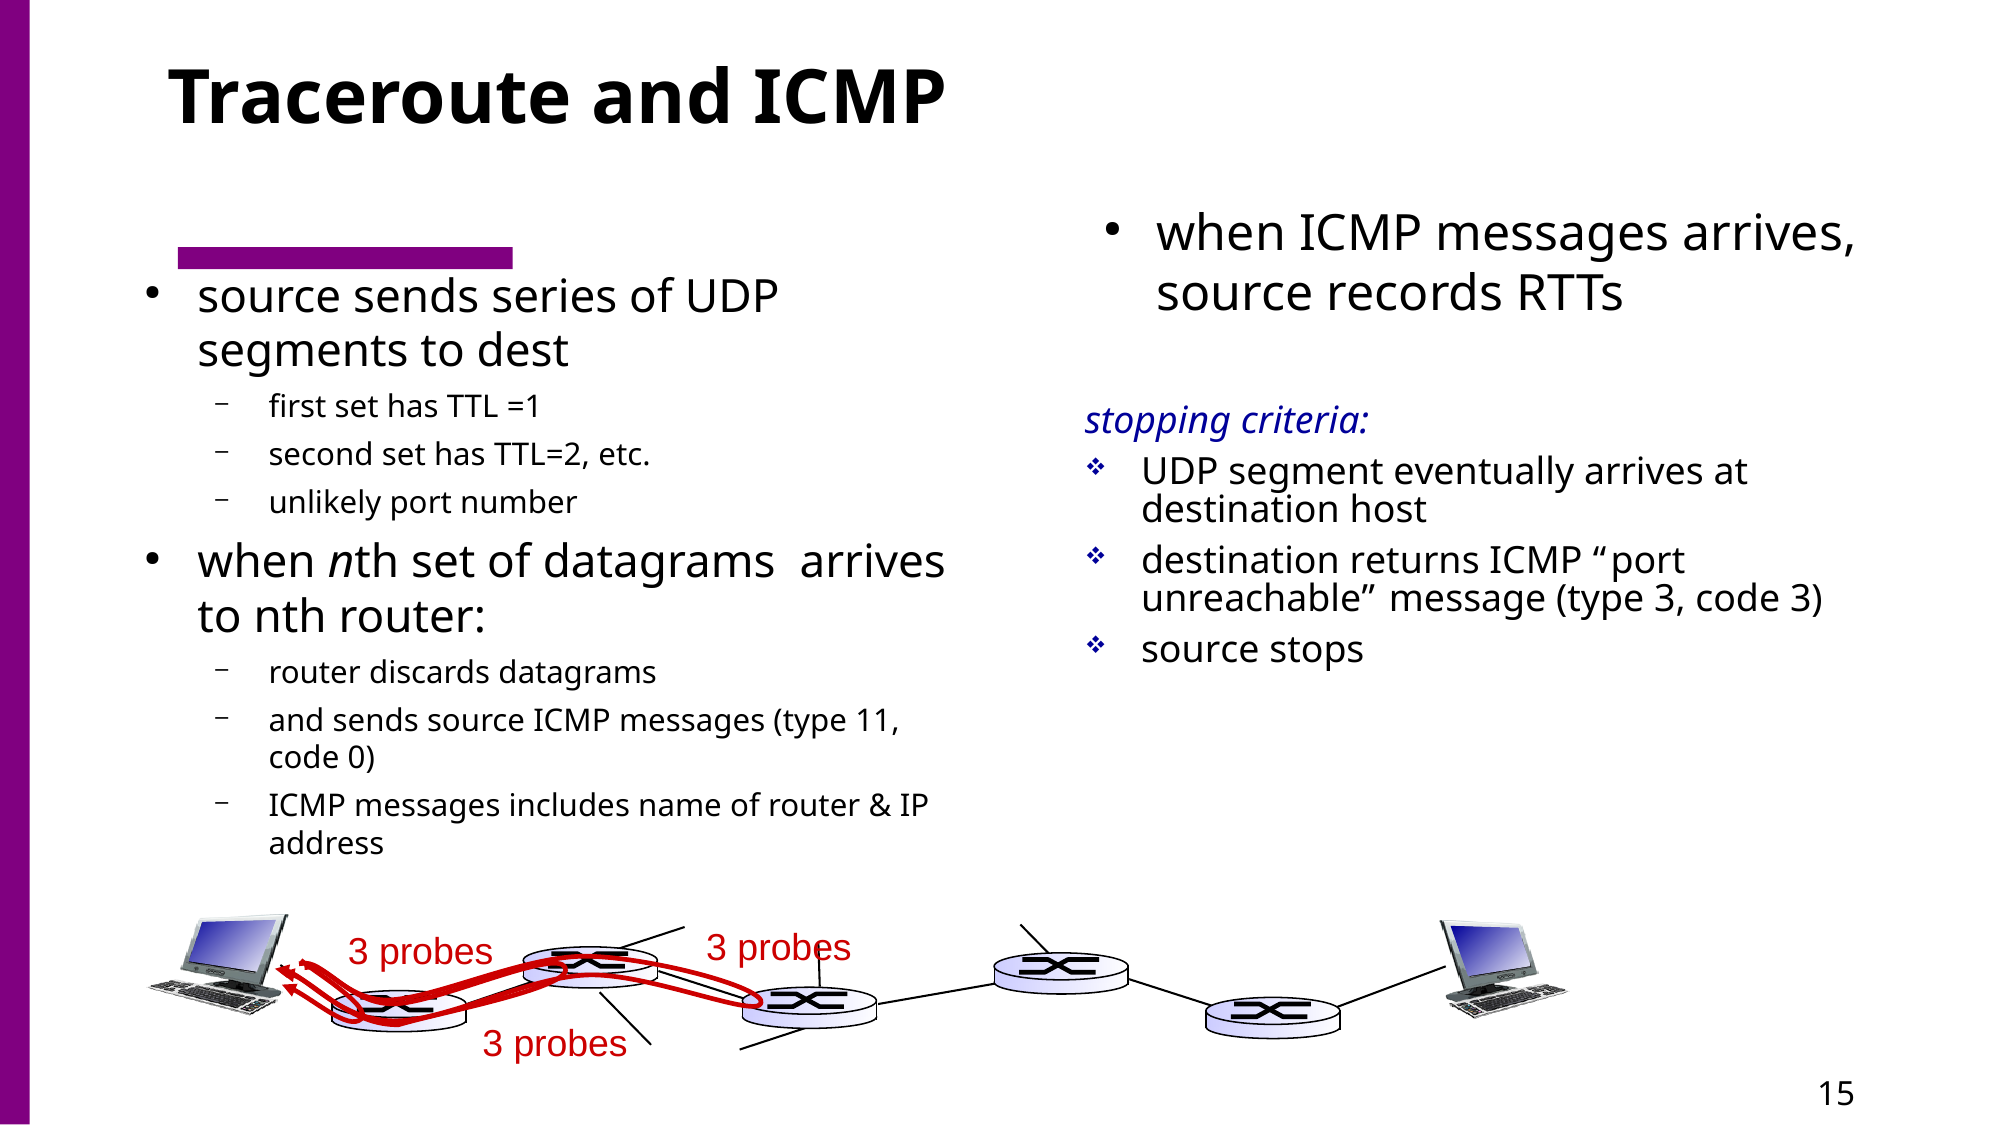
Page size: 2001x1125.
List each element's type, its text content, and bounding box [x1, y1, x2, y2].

list source sends series of UDP segments to dest first set has TTL =1 second set has TTL=2, etc. unlikely port number when nth set of datagrams arrives to nth router: router discards datagrams and sends source ICMP messages (type 11, code 0) ICMP messages includes name of router & IP address [111, 191, 963, 954]
text_box [568, 959, 657, 981]
text_box [351, 994, 383, 1007]
text_box 3 probes [333, 919, 509, 980]
text_box stopping criteria: UDP segment eventually arrives at destination host destination returns ICMP “port unreachable” message (type 3, code 3) source stops [1070, 395, 1904, 895]
text_box [562, 959, 580, 963]
text_box [524, 967, 563, 982]
text_box [743, 987, 877, 1029]
title Traceroute and ICMP [116, 14, 1817, 174]
text_box [336, 996, 356, 1010]
text_box 3 probes [691, 915, 867, 976]
text_box [523, 946, 657, 962]
text_box [1206, 997, 1340, 1039]
text_box [407, 995, 466, 1012]
text_box [188, 919, 276, 972]
text_box [1450, 925, 1531, 977]
text_box [333, 1005, 355, 1019]
text_box [364, 990, 422, 997]
list when ICMP messages arrives, source records RTTs [1070, 193, 1905, 523]
text_box [551, 978, 641, 988]
text_box [333, 1011, 465, 1032]
text_box [994, 952, 1128, 995]
picture [1436, 915, 1601, 1026]
text_box 3 probes [467, 1011, 643, 1072]
picture [113, 909, 293, 1023]
text_box [366, 1007, 428, 1018]
text_box [742, 994, 758, 1004]
